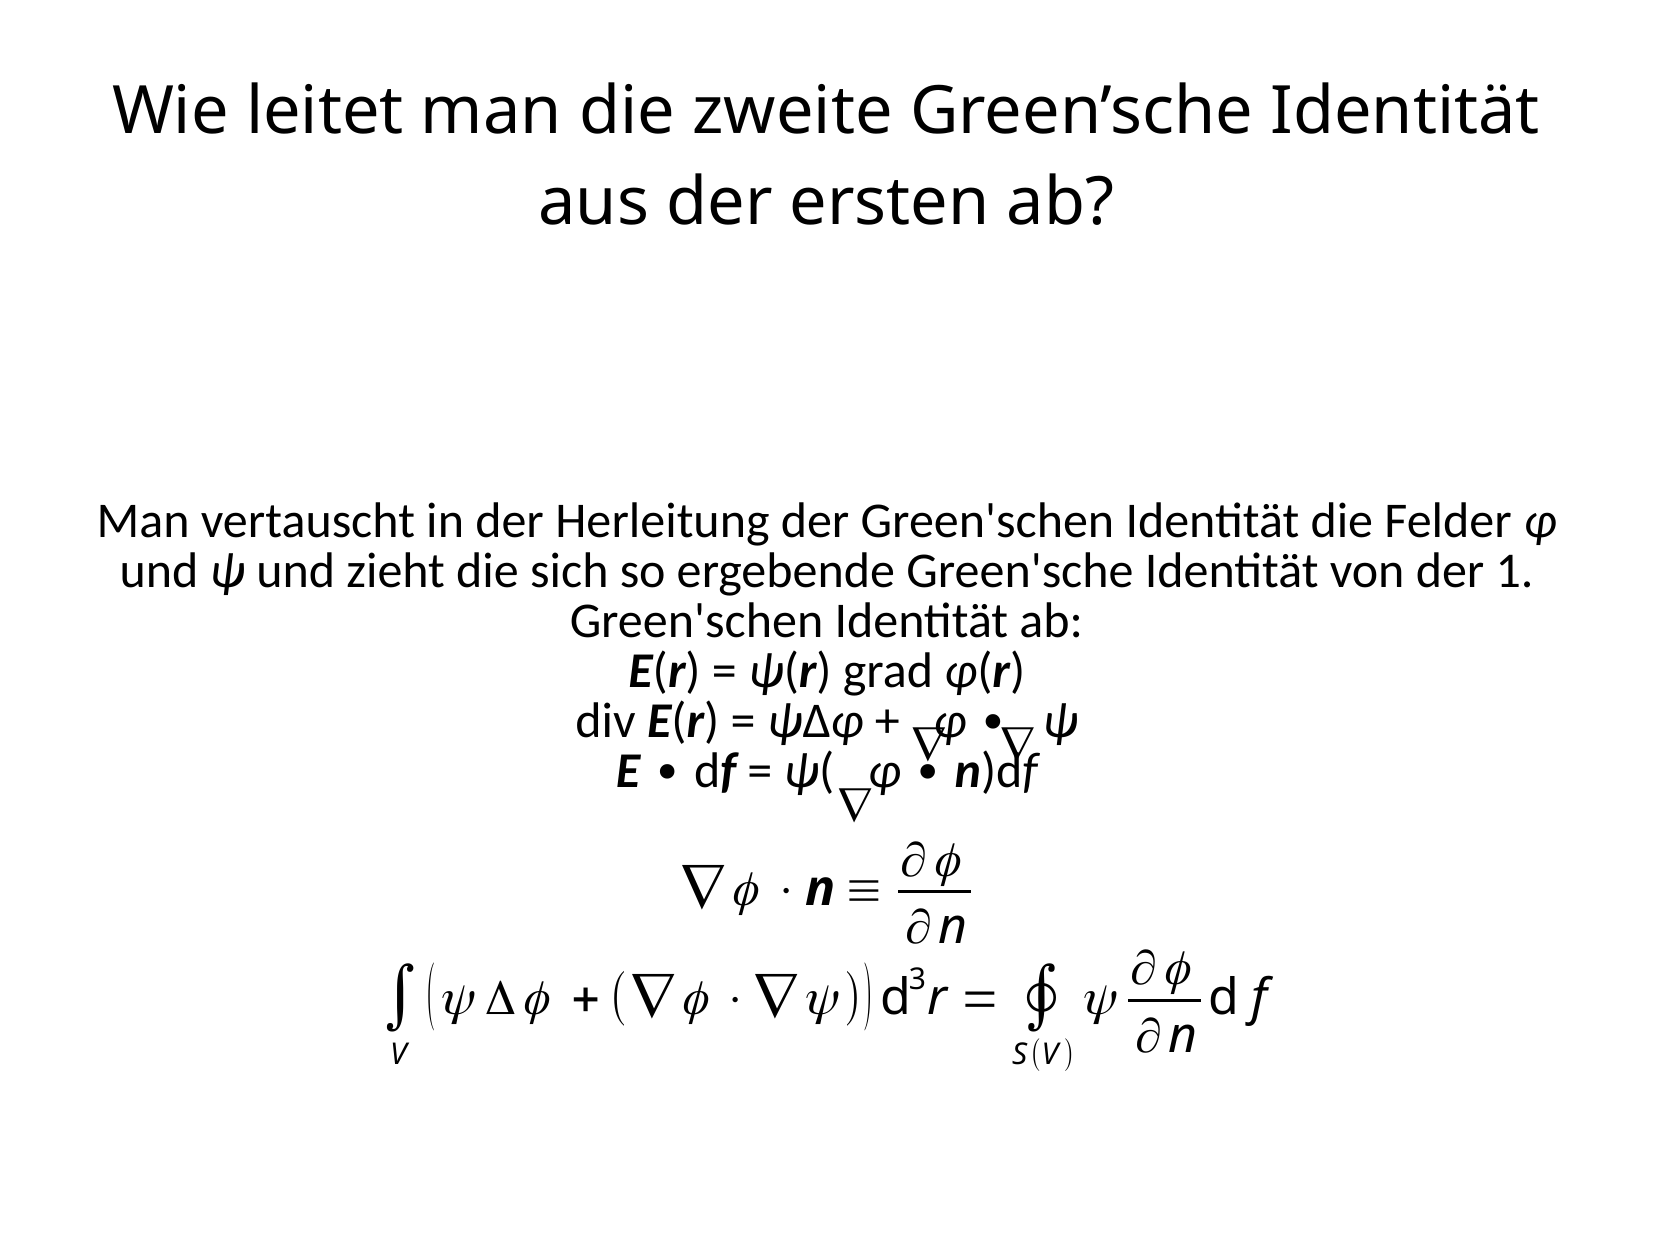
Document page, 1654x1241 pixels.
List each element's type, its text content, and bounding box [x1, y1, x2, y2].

chart [995, 725, 1041, 764]
subtitle Man vertauscht in der Herleitung der Green'schen Identität die Felder φ und ψ und zieht die sich so ergebende Green'sche Identität von der 1. Green'schen Identität ab: E(r) = ψ(r) grad φ(r) div E(r) = ψ∆φ + φ ∙ ψ E ∙ df = ψ( φ ∙ n)df [82, 290, 1571, 1010]
chart [372, 838, 1281, 1073]
title Wie leitet man die zweite Green’sche Identität aus der ersten ab? [82, 49, 1571, 257]
chart [832, 787, 879, 826]
chart [906, 725, 953, 764]
